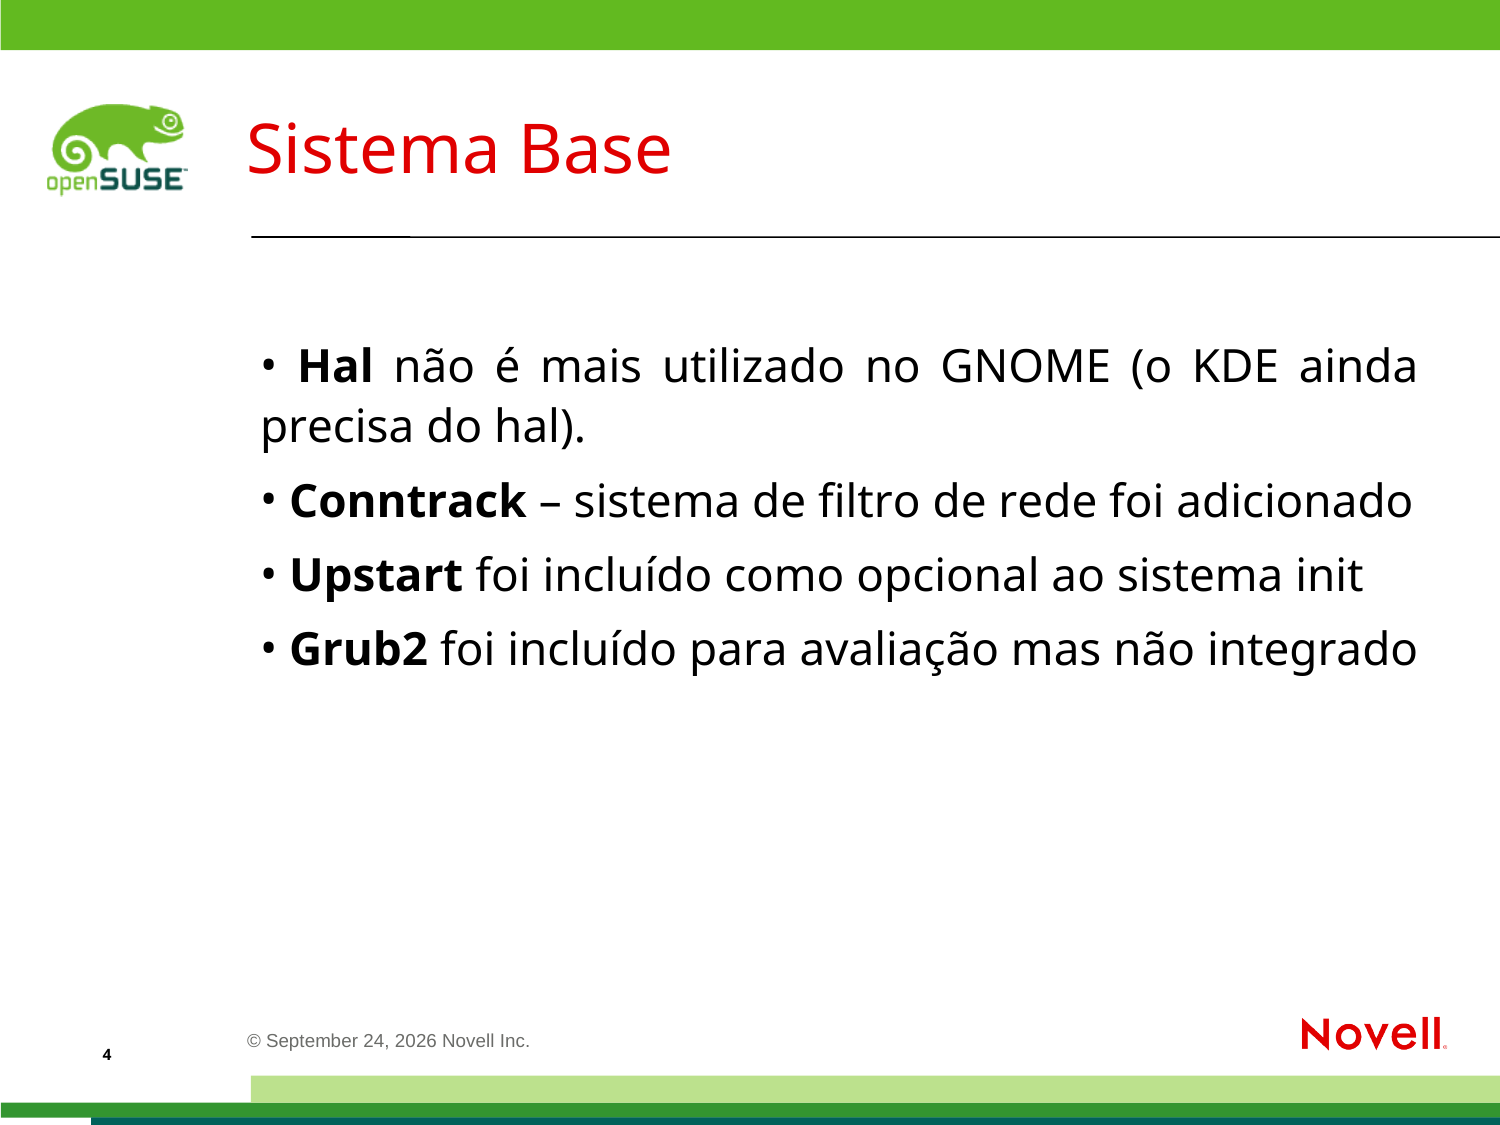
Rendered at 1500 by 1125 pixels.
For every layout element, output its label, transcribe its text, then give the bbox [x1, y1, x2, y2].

picture [47, 104, 188, 197]
picture [1295, 1026, 1453, 1056]
list Hal não é mais utilizado no GNOME (o KDE ainda precisa do hal). Conntrack – sistema de filtro de rede foi adicionado Upstart foi incluído como opcional ao sistema init Grub2 foi incluído para avaliação mas não integrado [245, 267, 1458, 1026]
title Sistema Base [246, 60, 1409, 239]
